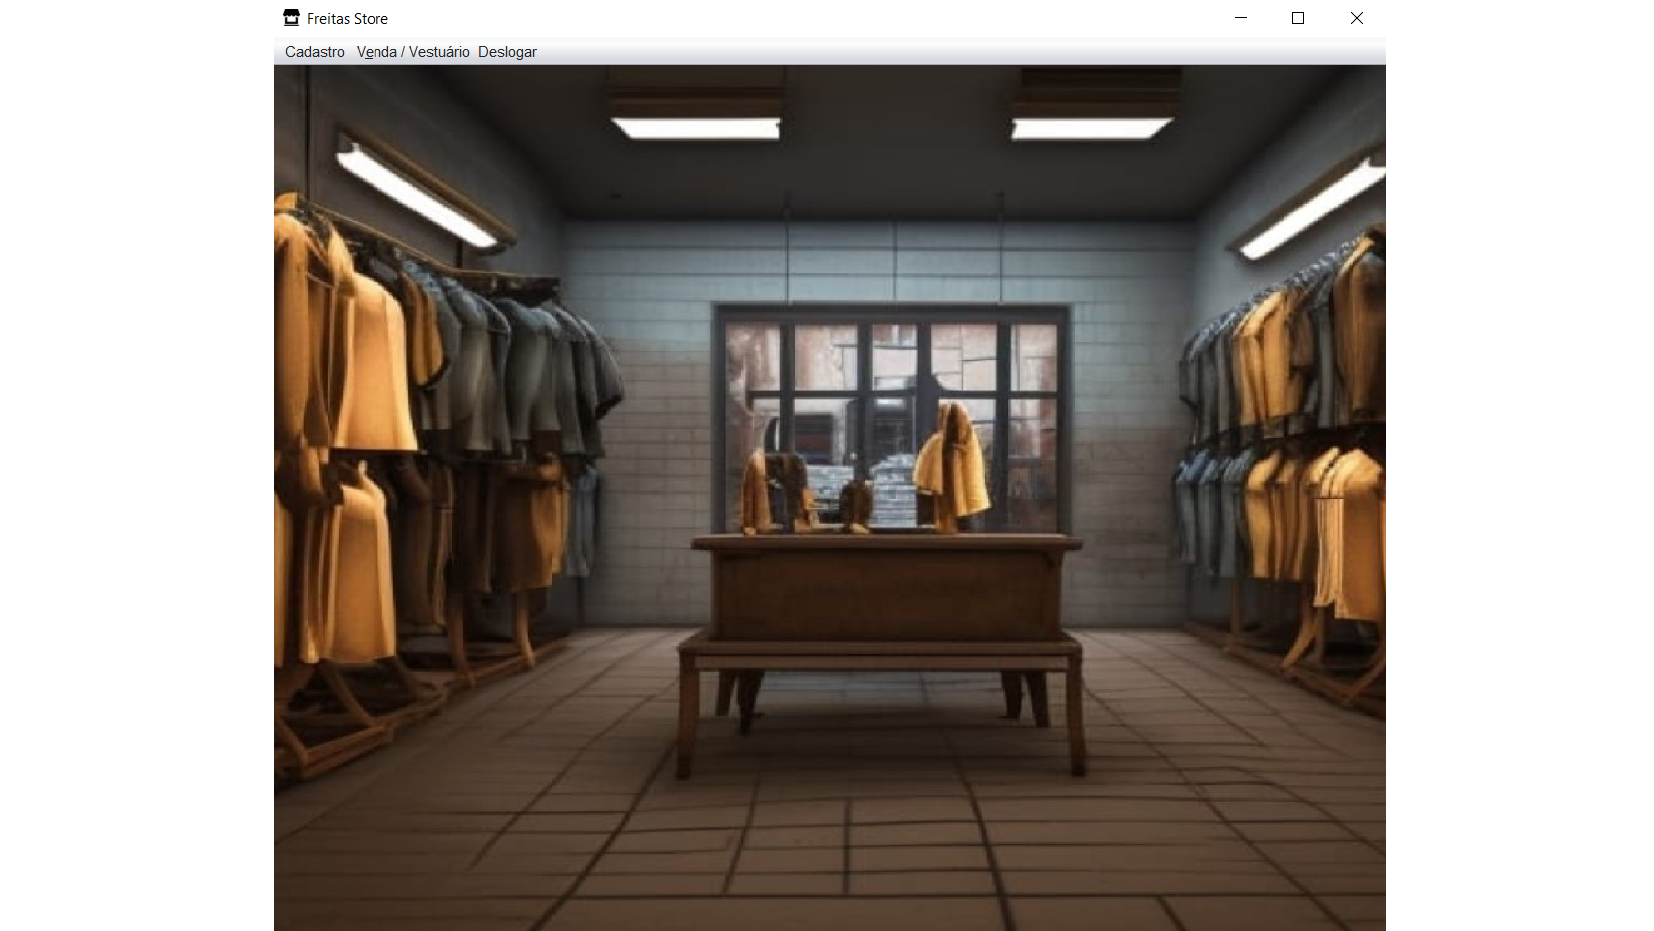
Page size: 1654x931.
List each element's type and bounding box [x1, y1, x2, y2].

picture [274, 2, 1386, 931]
